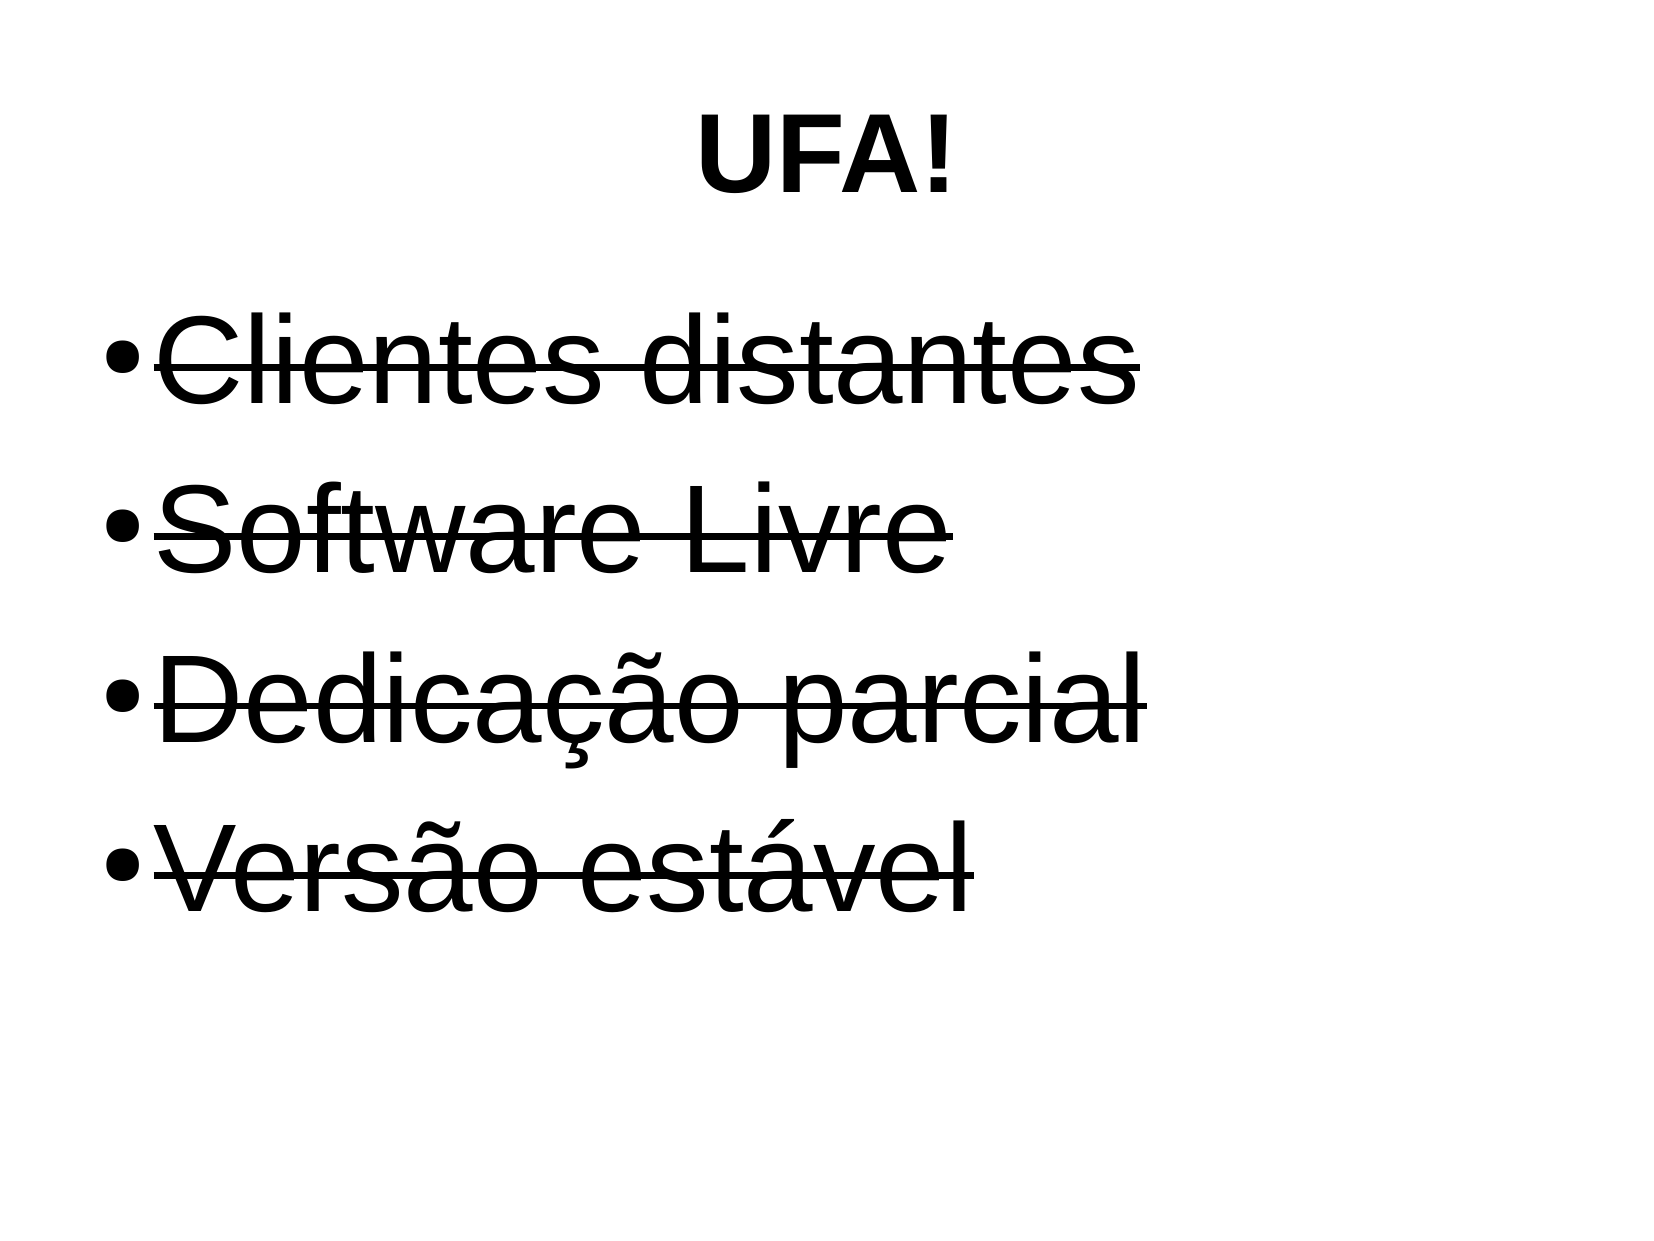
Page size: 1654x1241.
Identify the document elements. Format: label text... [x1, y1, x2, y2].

list Clientes distantes Software Livre Dedicação parcial Versão estável [82, 290, 1571, 1109]
title UFA! [82, 49, 1571, 257]
